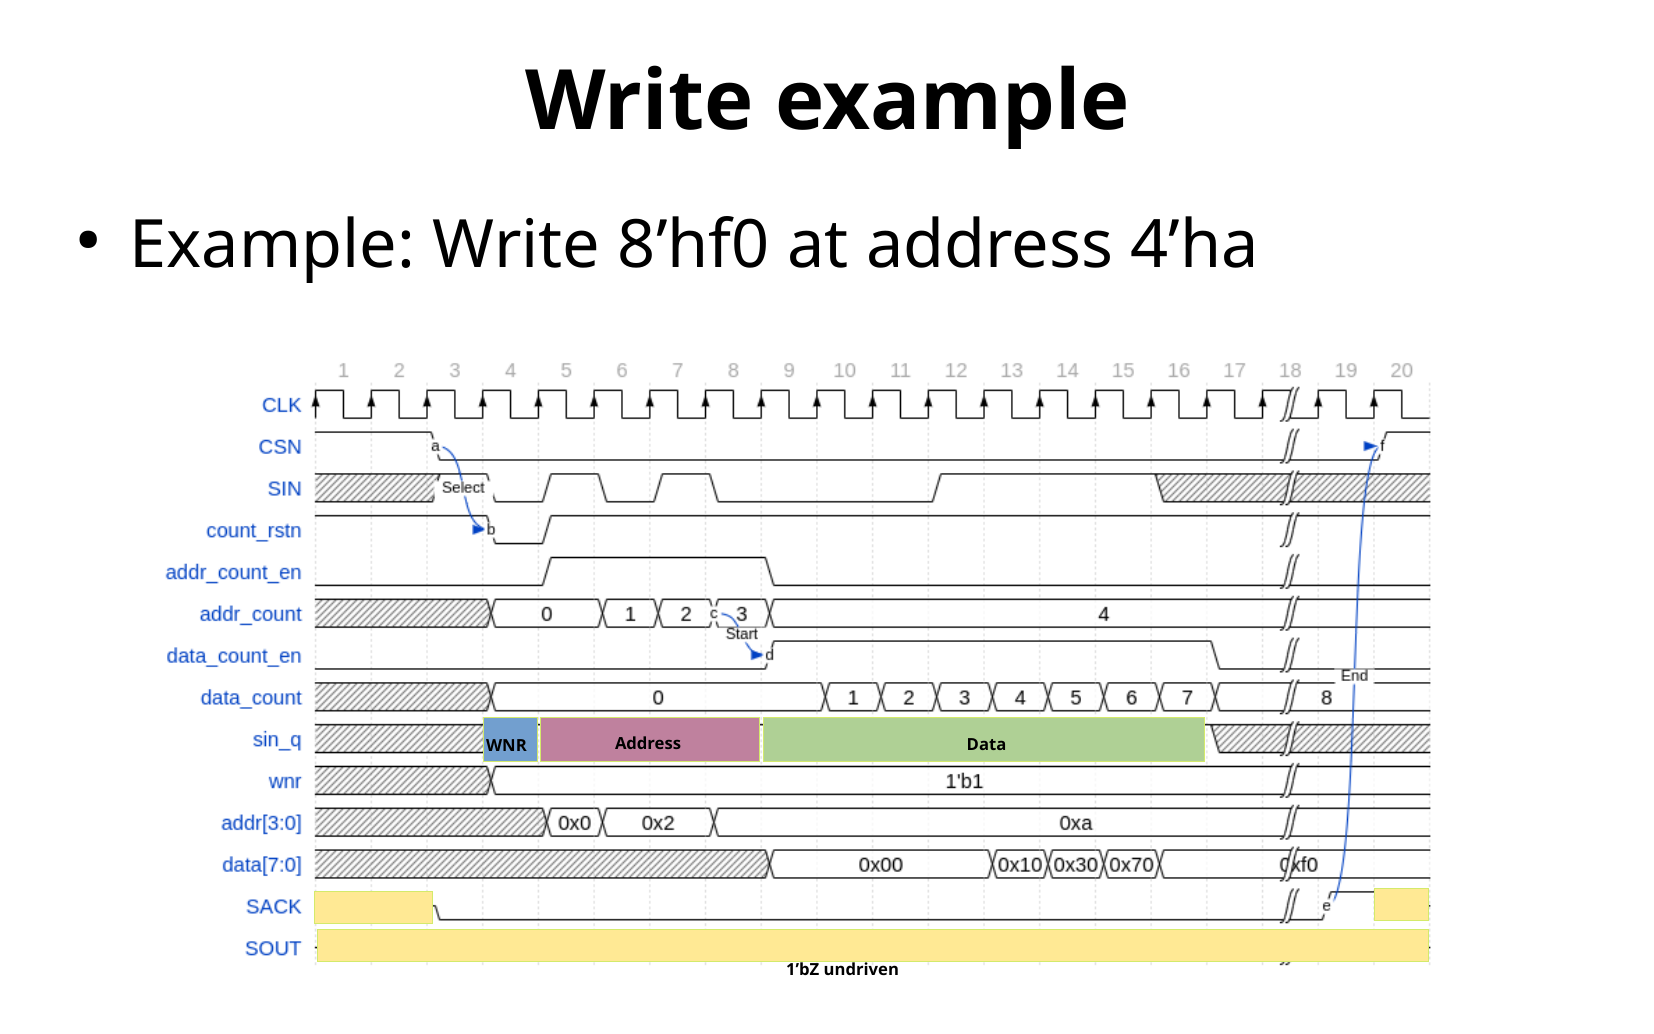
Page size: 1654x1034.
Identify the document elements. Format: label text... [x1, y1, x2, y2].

text_box WNR [471, 726, 546, 758]
picture [148, 355, 1457, 968]
text_box [483, 758, 538, 762]
text_box [763, 717, 1205, 762]
text_box 1’bZ undriven [771, 949, 921, 982]
text_box [540, 717, 760, 762]
title Write example [55, 41, 1601, 155]
list Example: Write 8’hf0 at address 4’ha [58, 196, 1600, 990]
text_box [1374, 888, 1429, 921]
text_box Address [600, 724, 699, 756]
text_box [483, 717, 538, 726]
text_box Data [951, 725, 1022, 758]
text_box [317, 929, 1429, 962]
text_box [314, 891, 433, 924]
